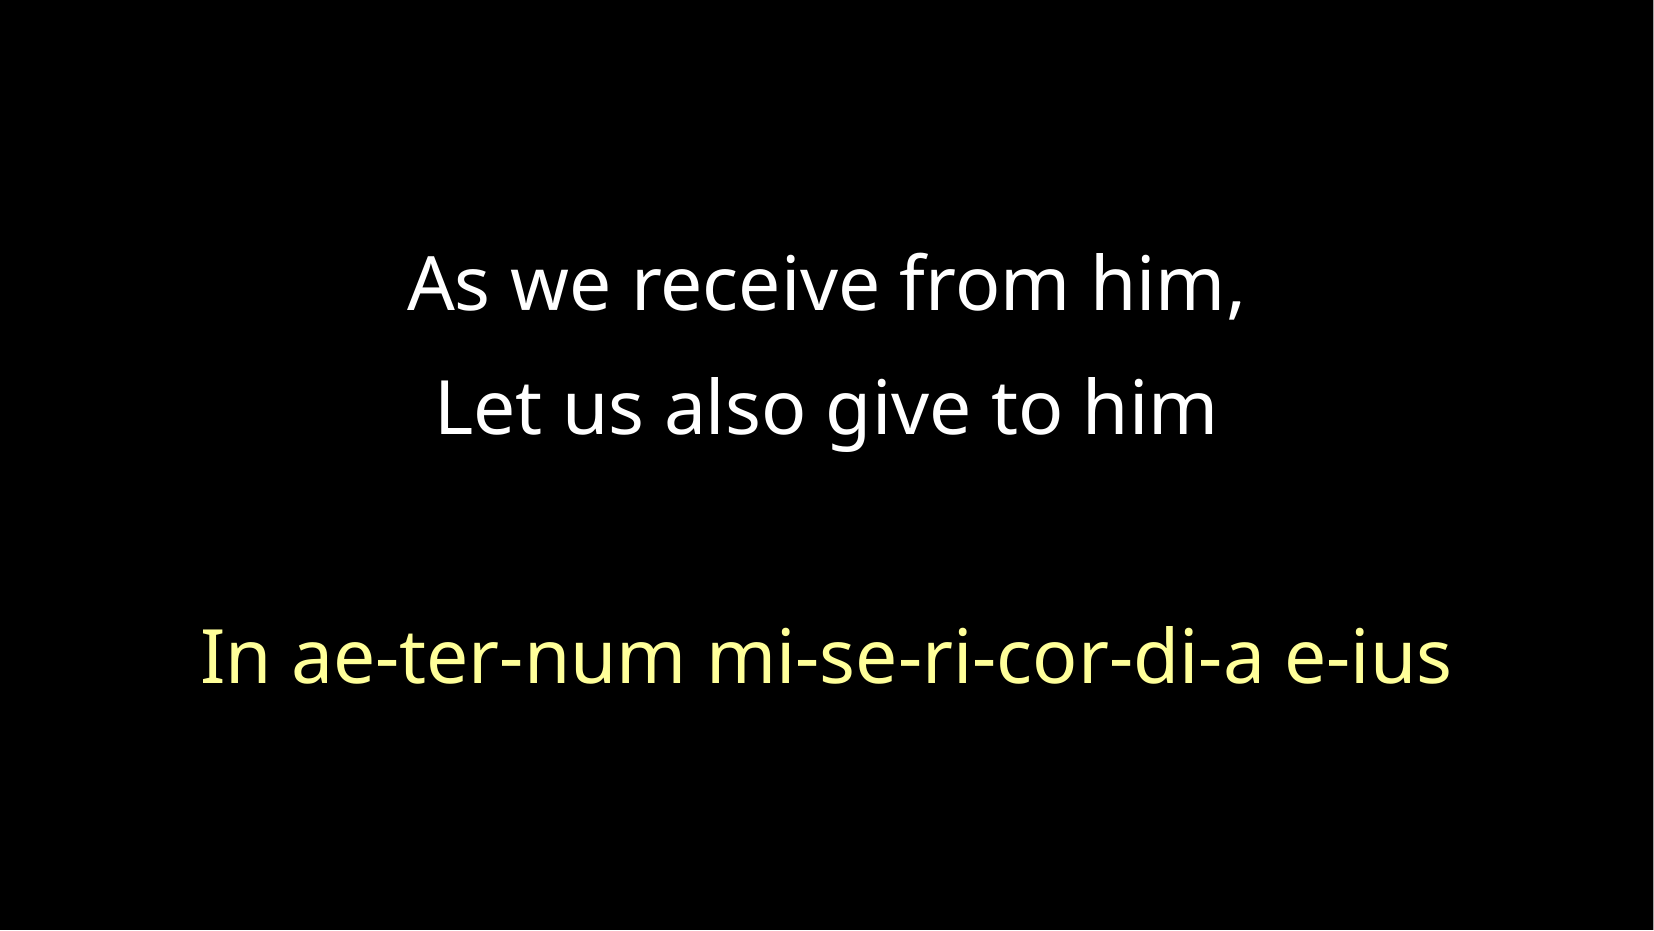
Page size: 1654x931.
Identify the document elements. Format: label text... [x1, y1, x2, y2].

list As we receive from him, Let us also give to him In ae-ter-num mi-se-ri-cor-di-a e-ius [0, 230, 1654, 922]
